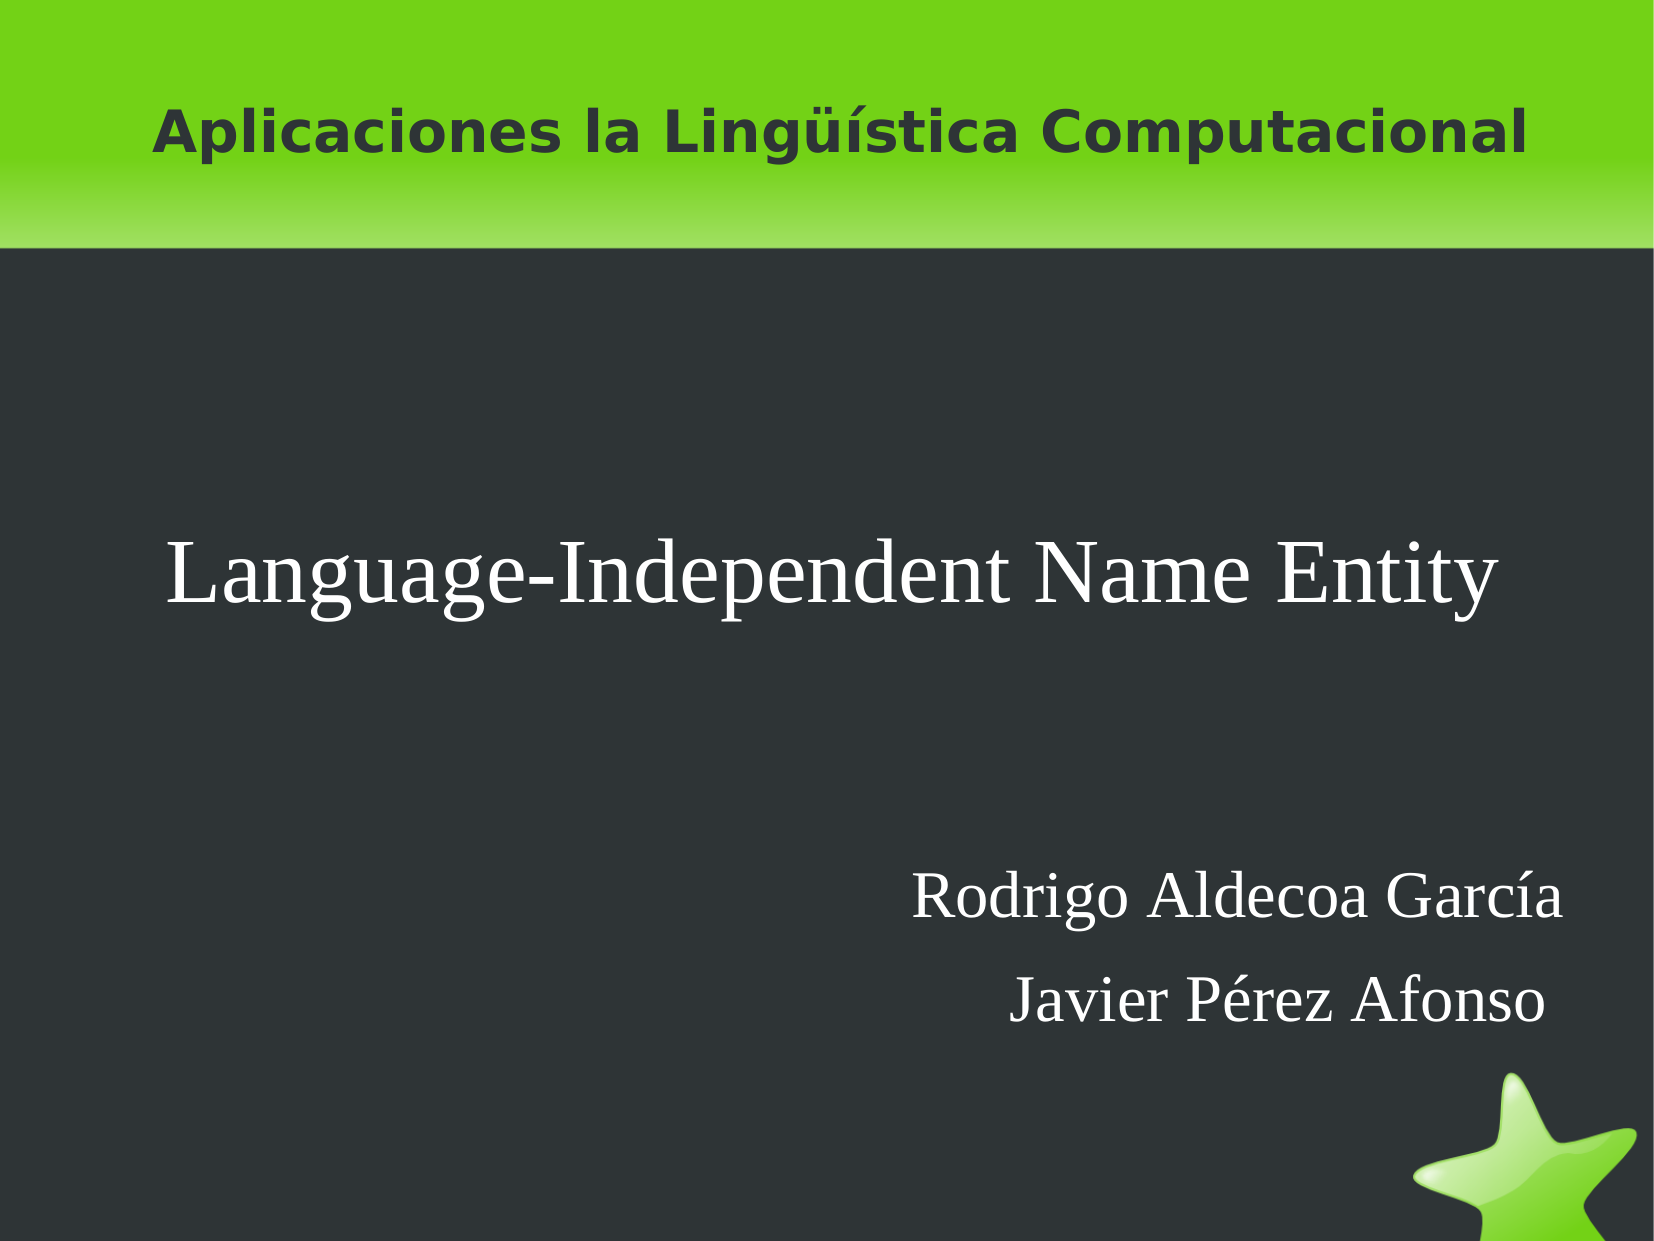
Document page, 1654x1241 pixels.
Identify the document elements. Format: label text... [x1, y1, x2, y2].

picture [0, 0, 1654, 1241]
list Language-Independent Name Entity Rodrigo Aldecoa García Javier Pérez Afonso [76, 295, 1565, 1099]
title Aplicaciones la Lingüística Computacional [59, 29, 1625, 237]
